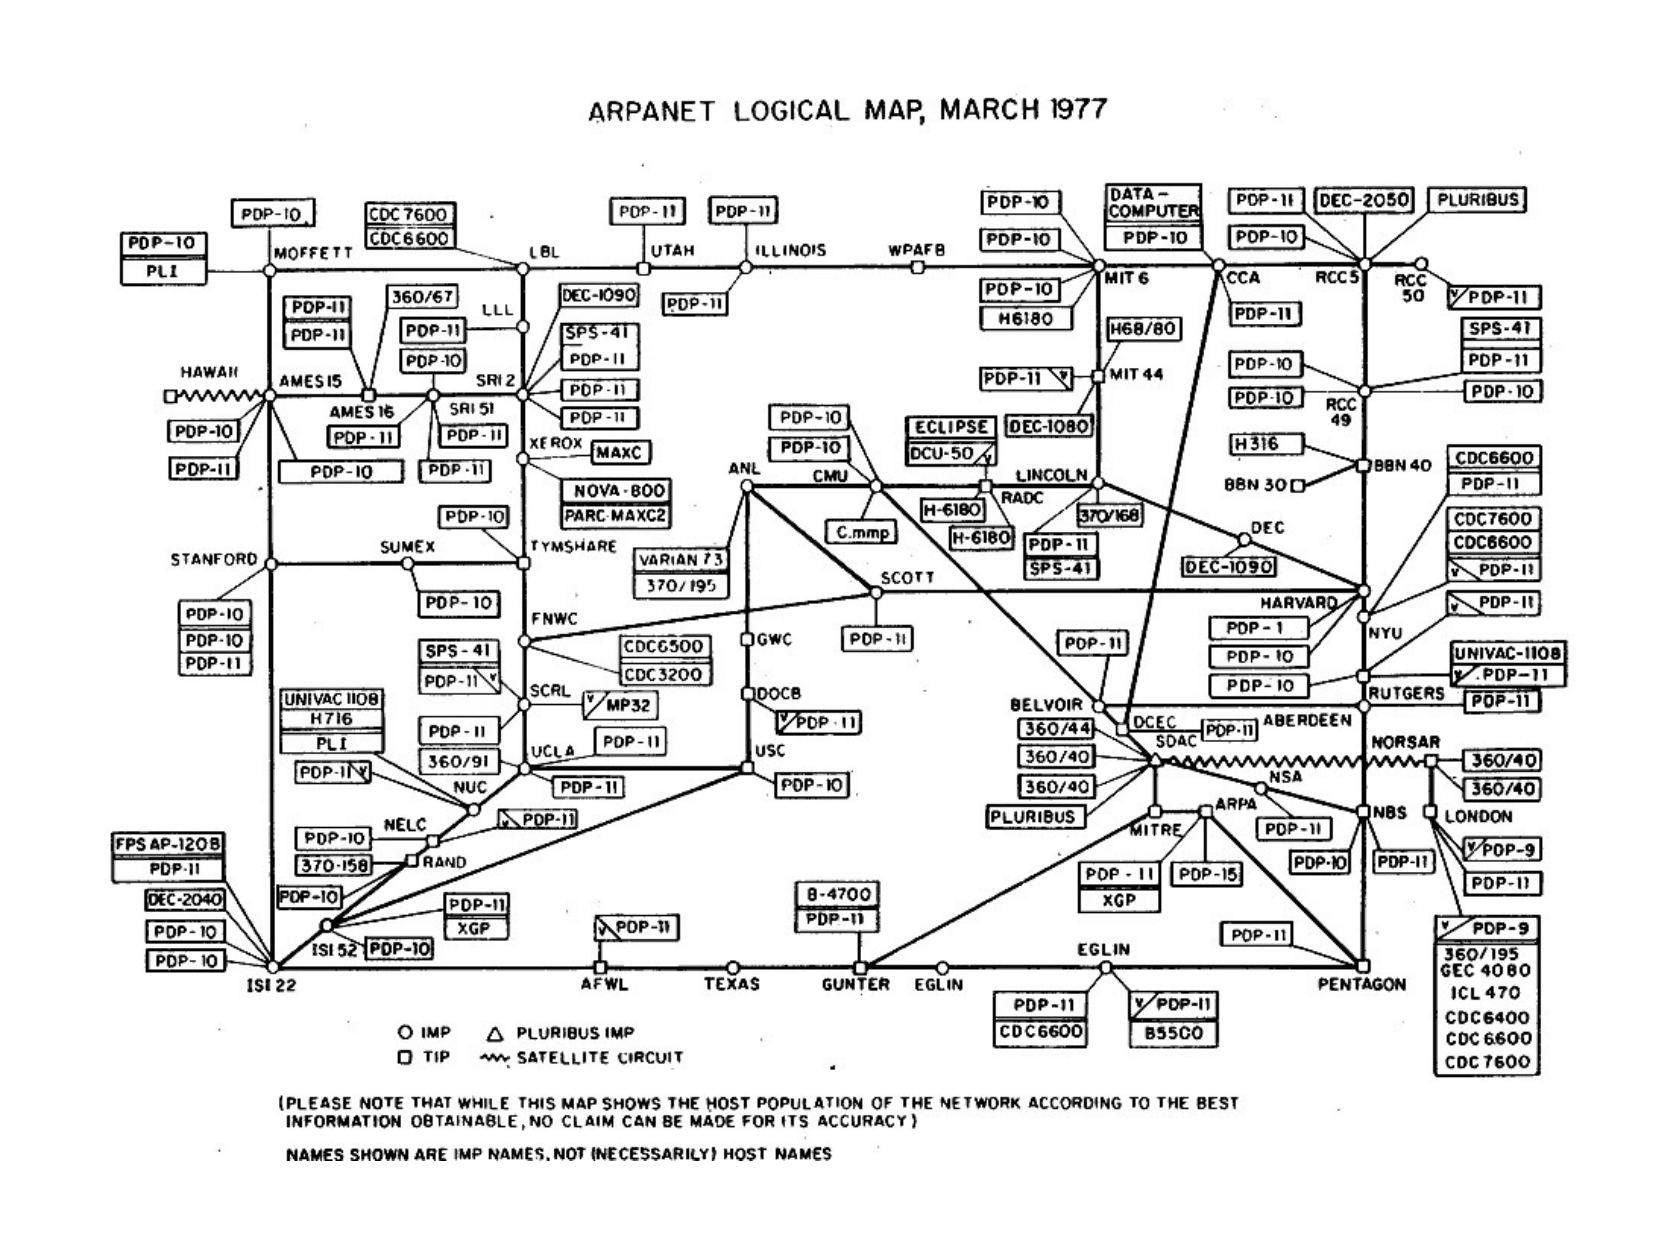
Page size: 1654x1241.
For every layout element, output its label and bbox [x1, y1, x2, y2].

picture [105, 74, 1576, 1161]
